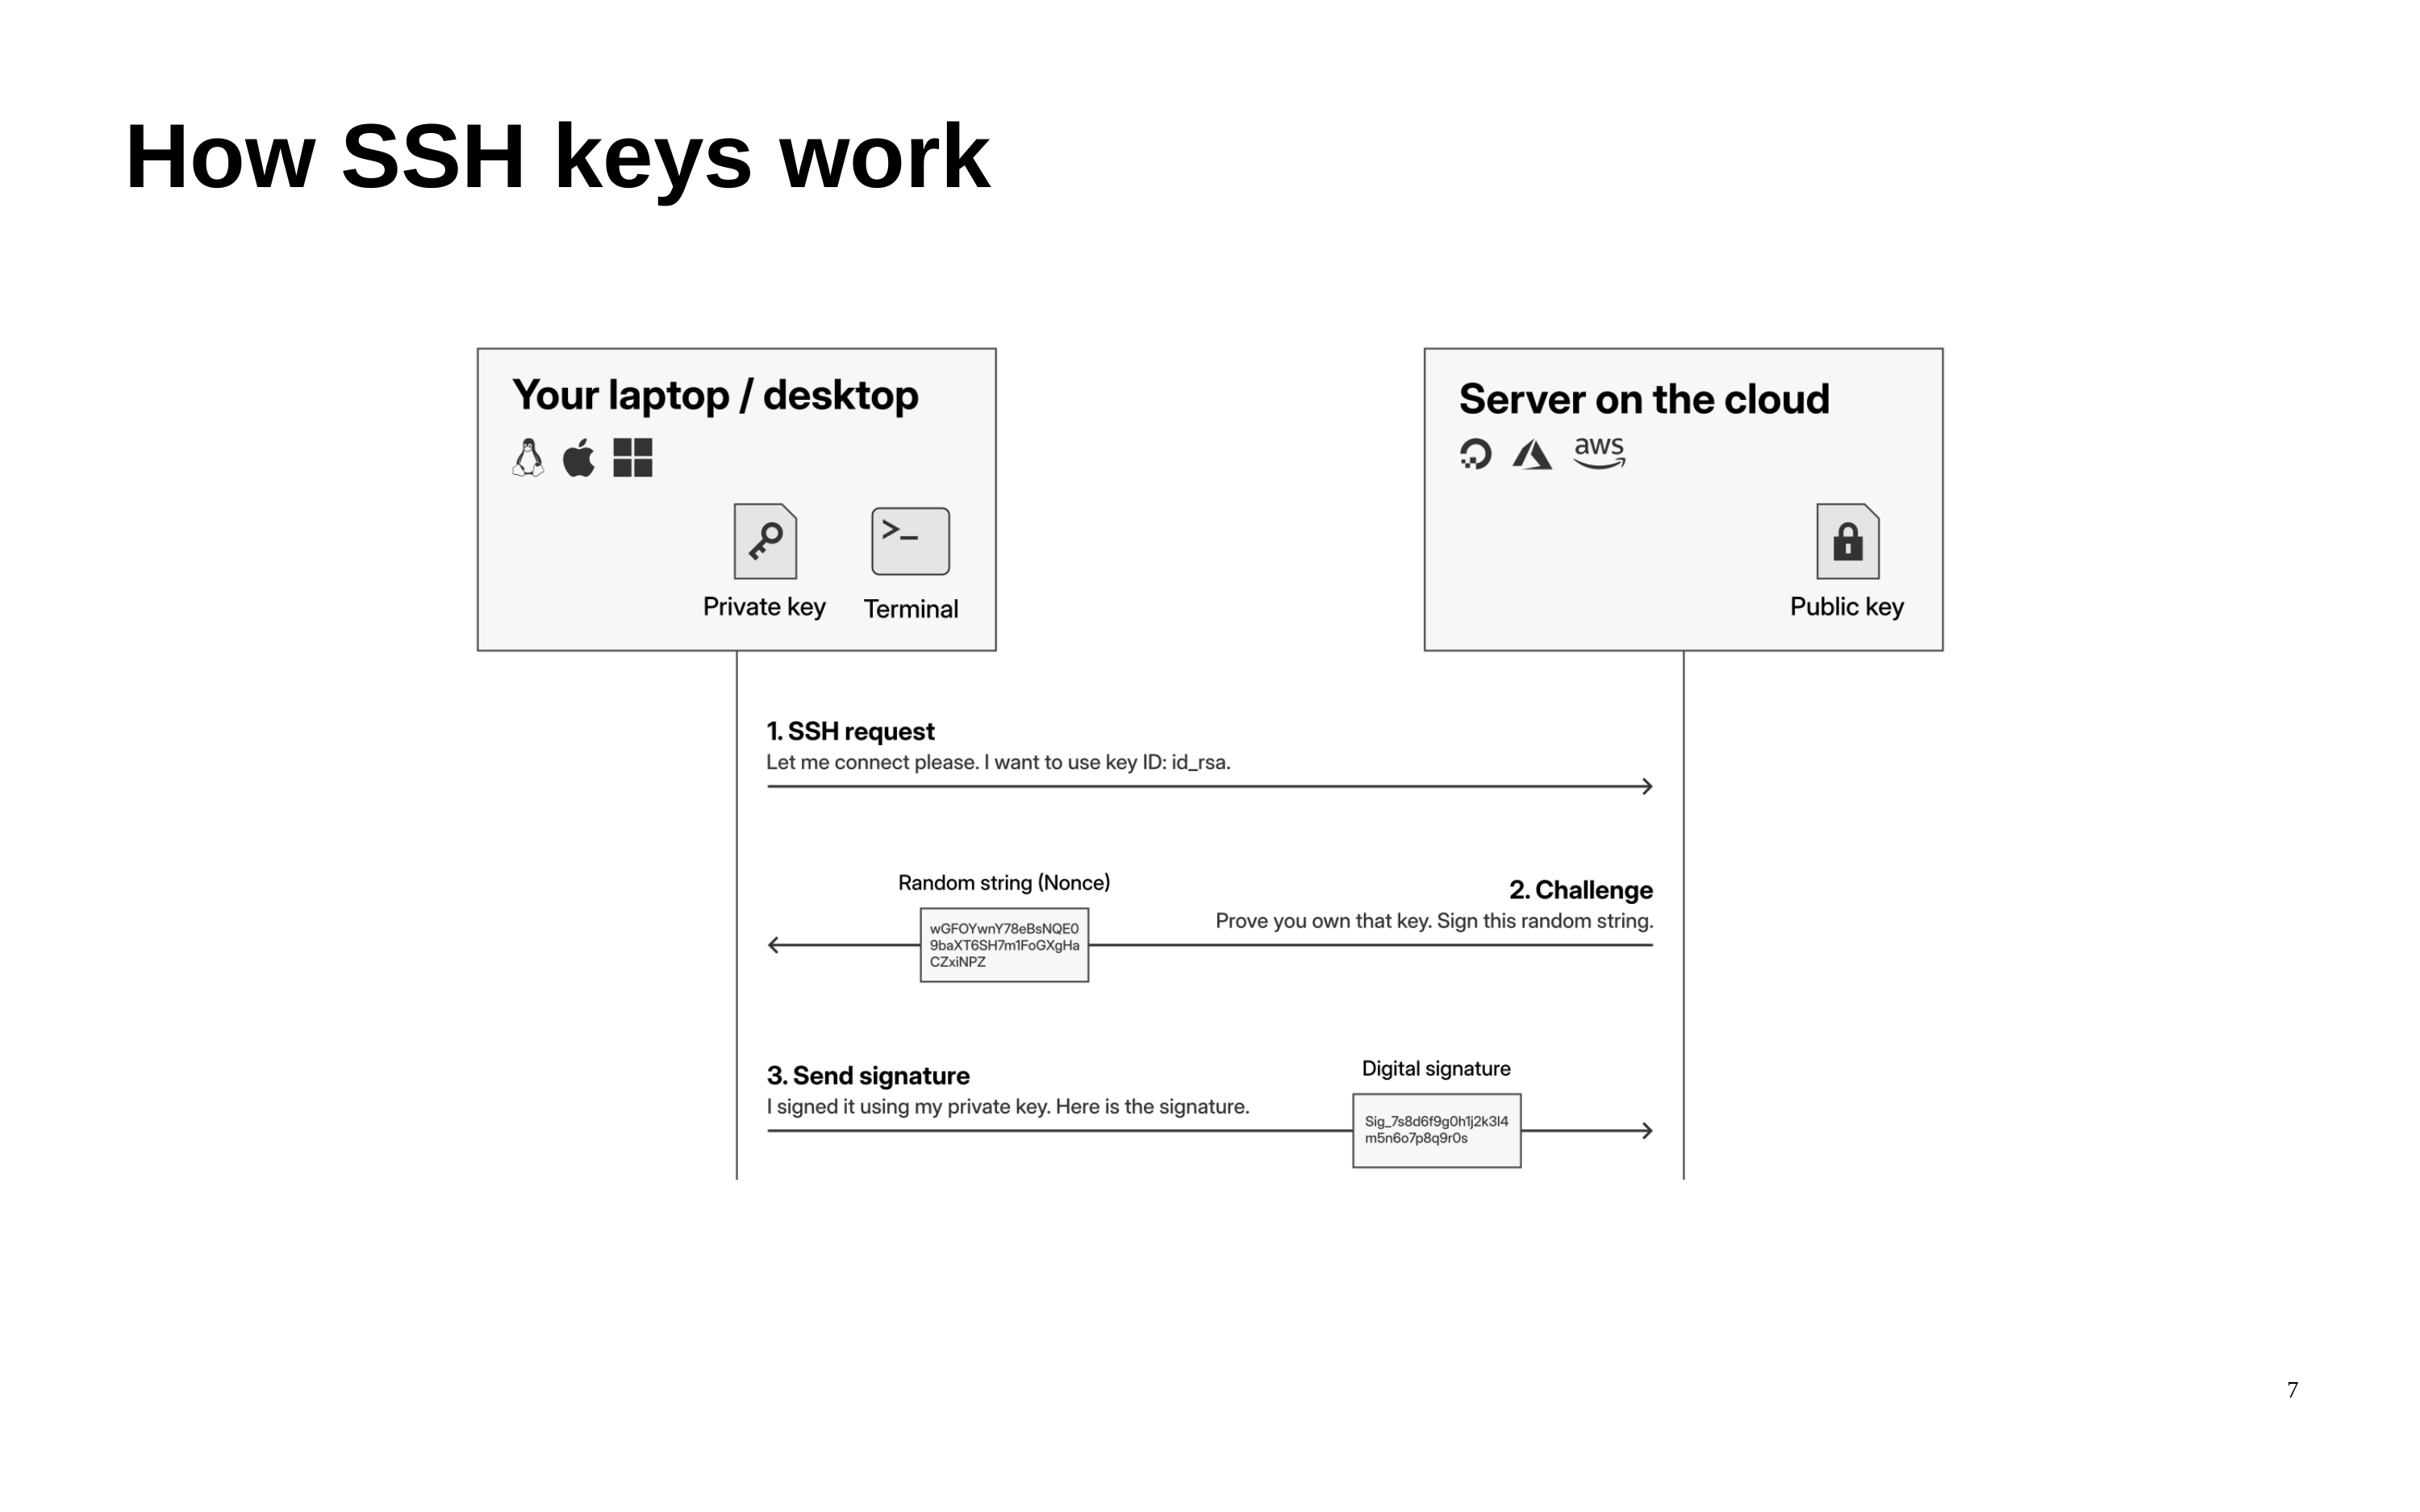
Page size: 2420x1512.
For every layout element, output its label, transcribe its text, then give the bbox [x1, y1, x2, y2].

text_box How SSH keys work [112, 61, 2173, 251]
picture [432, 302, 1989, 1180]
